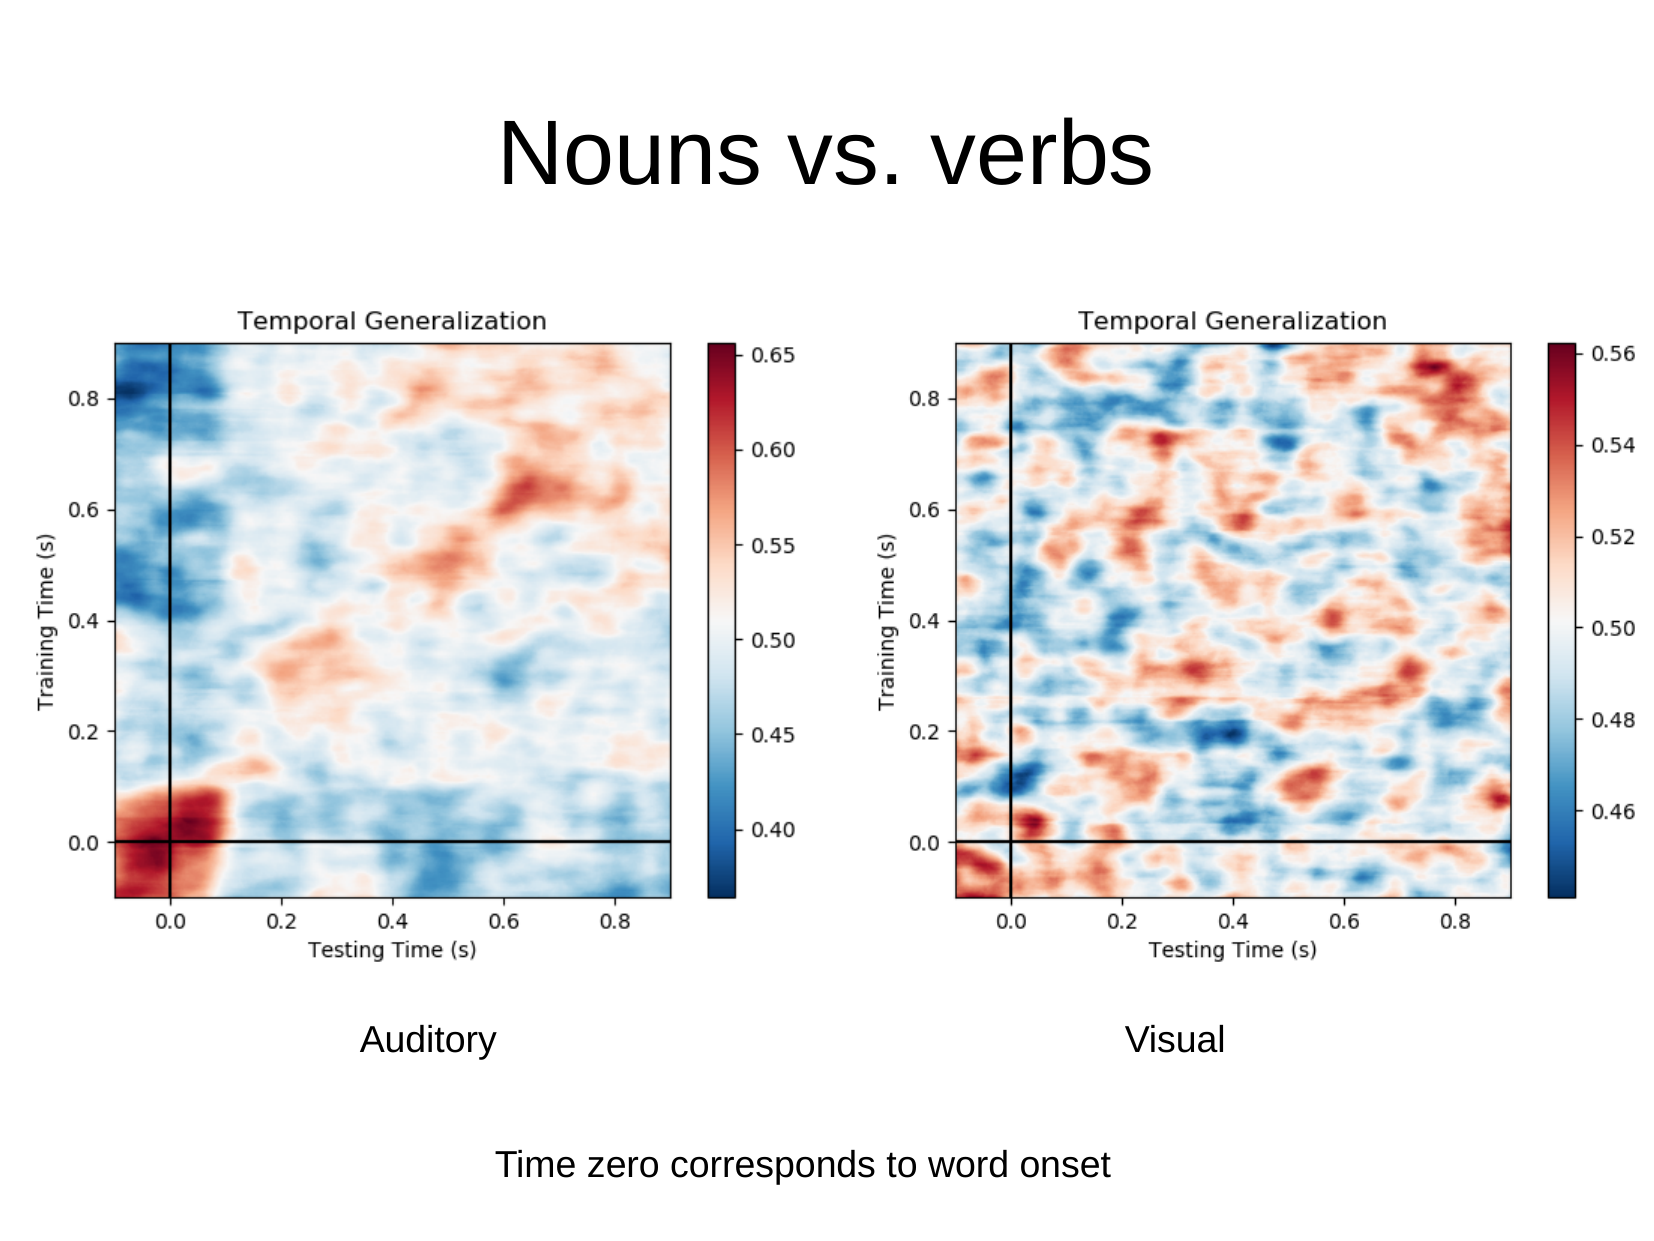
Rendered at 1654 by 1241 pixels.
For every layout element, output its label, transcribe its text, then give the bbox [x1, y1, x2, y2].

text_box Visual [1110, 1011, 1441, 1111]
text_box Auditory [345, 1011, 676, 1111]
title Nouns vs. verbs [82, 49, 1571, 256]
picture [0, 256, 1654, 977]
text_box Time zero corresponds to word onset [480, 1136, 1261, 1203]
